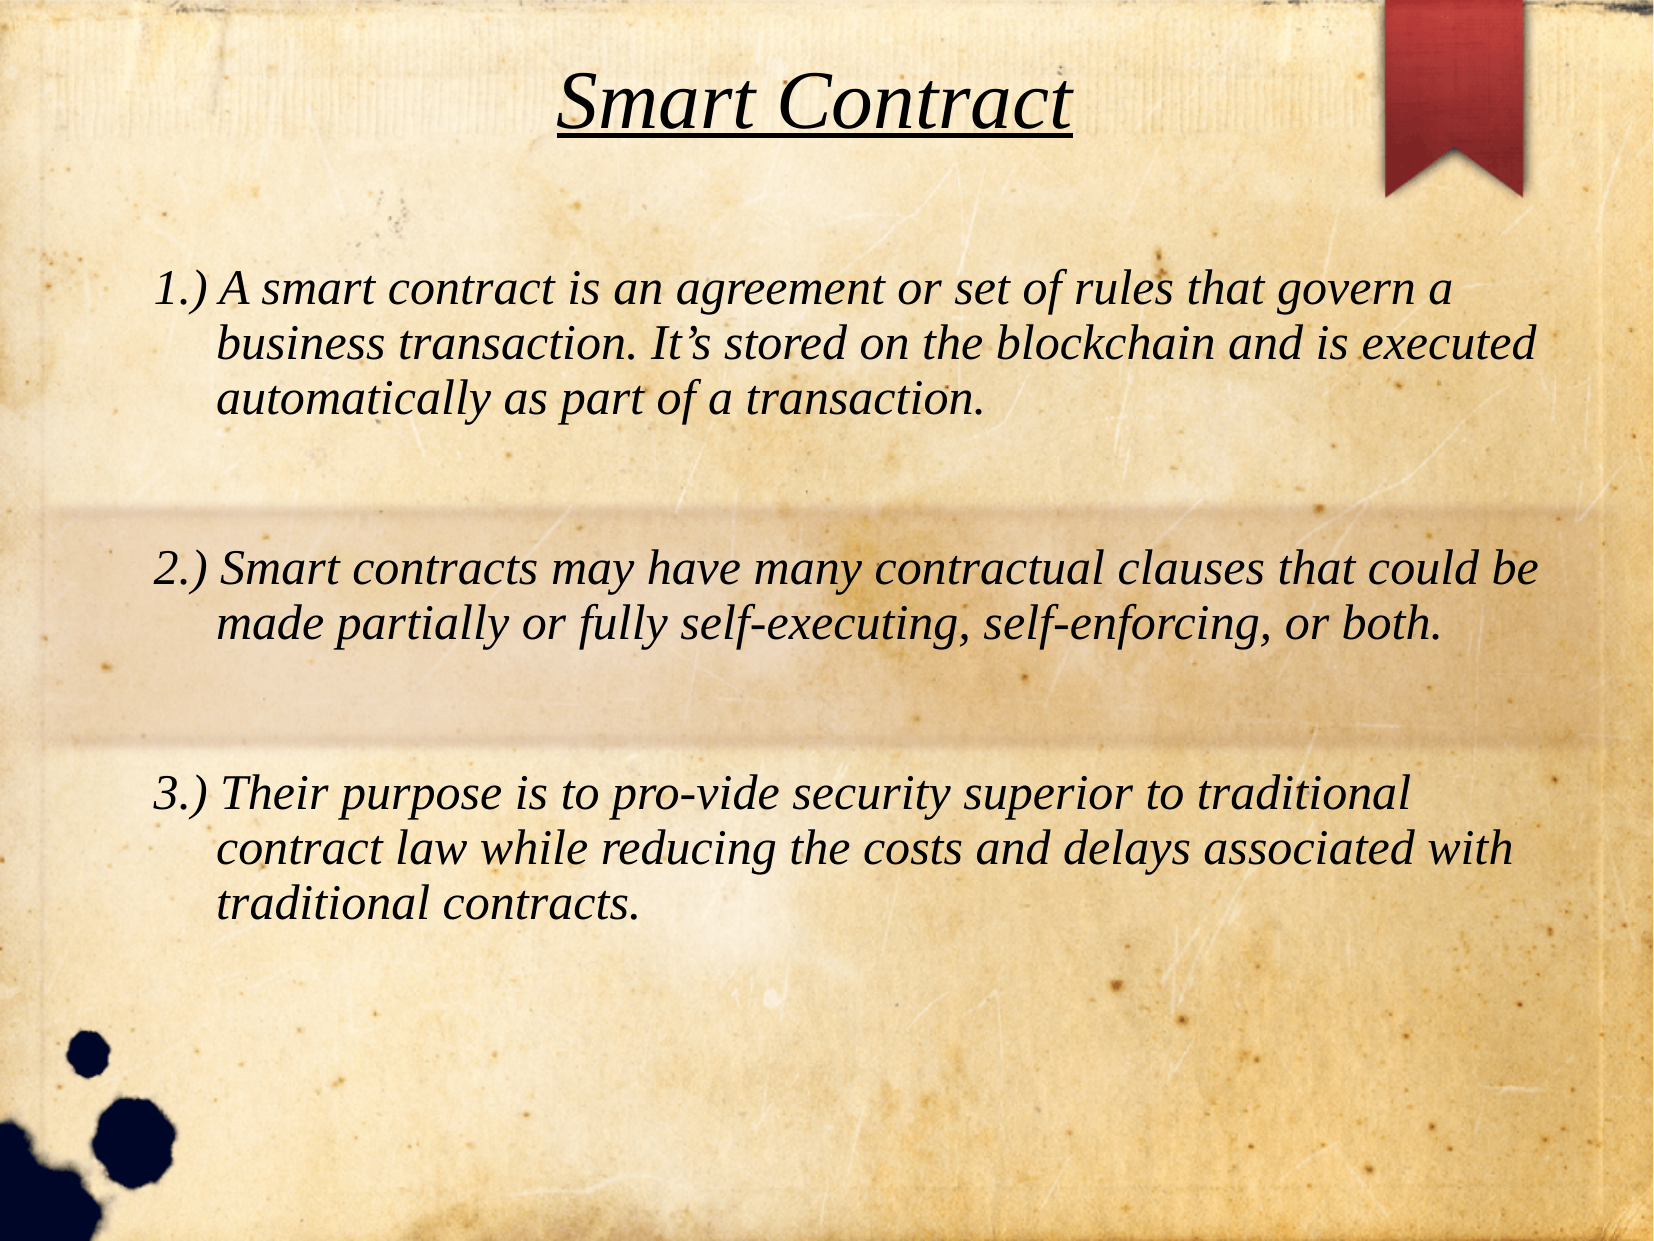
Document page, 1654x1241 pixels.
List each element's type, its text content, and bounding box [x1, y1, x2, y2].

list 1.) A smart contract is an agreement or set of rules that govern a business transaction. It’s stored on the blockchain and is executed automatically as part of a transaction. 2.) Smart contracts may have many contractual clauses that could be made partially or fully self-executing, self-enforcing, or both. 3.) Their purpose is to pro-vide security superior to traditional contract law while reducing the costs and delays associated with traditional contracts. [82, 259, 1571, 1123]
picture [0, 0, 1654, 1241]
title Smart Contract [70, 0, 1560, 201]
